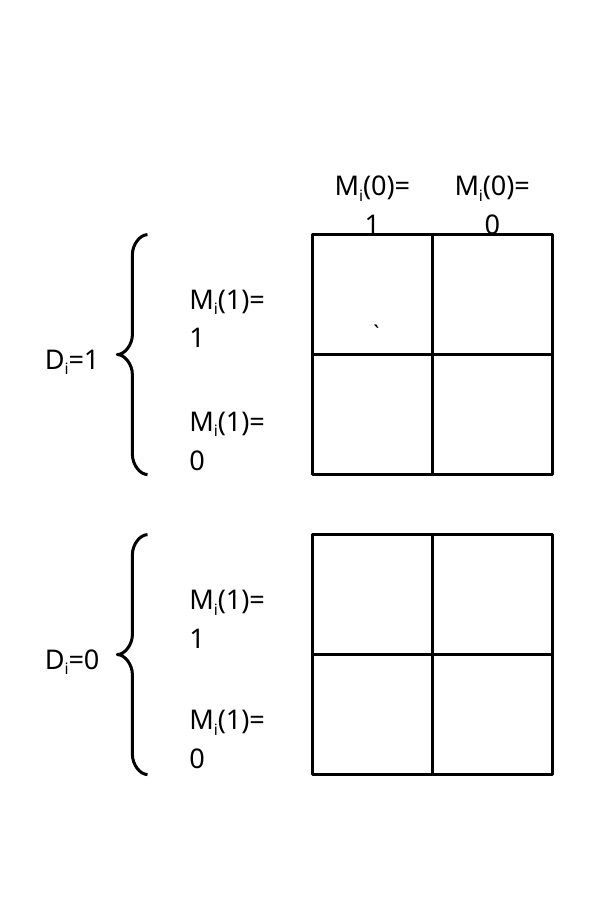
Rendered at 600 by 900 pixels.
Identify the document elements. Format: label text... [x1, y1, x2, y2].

text_box Mi(1)=0 [174, 693, 295, 856]
text_box Di=1 [12, 333, 130, 446]
text_box Mi(0)=0 [432, 159, 553, 321]
text_box Mi(1)=1 [174, 573, 295, 693]
text_box Mi(1)=0 [174, 395, 295, 557]
text_box Mi(1)=1 [174, 273, 295, 395]
text_box Mi(0)=1 [312, 159, 432, 321]
text_box Di=1 [124, 344, 133, 365]
text_box Di=0 [12, 633, 130, 746]
text_box [312, 321, 553, 475]
text_box Di=0 [124, 644, 133, 665]
text_box [312, 534, 553, 775]
